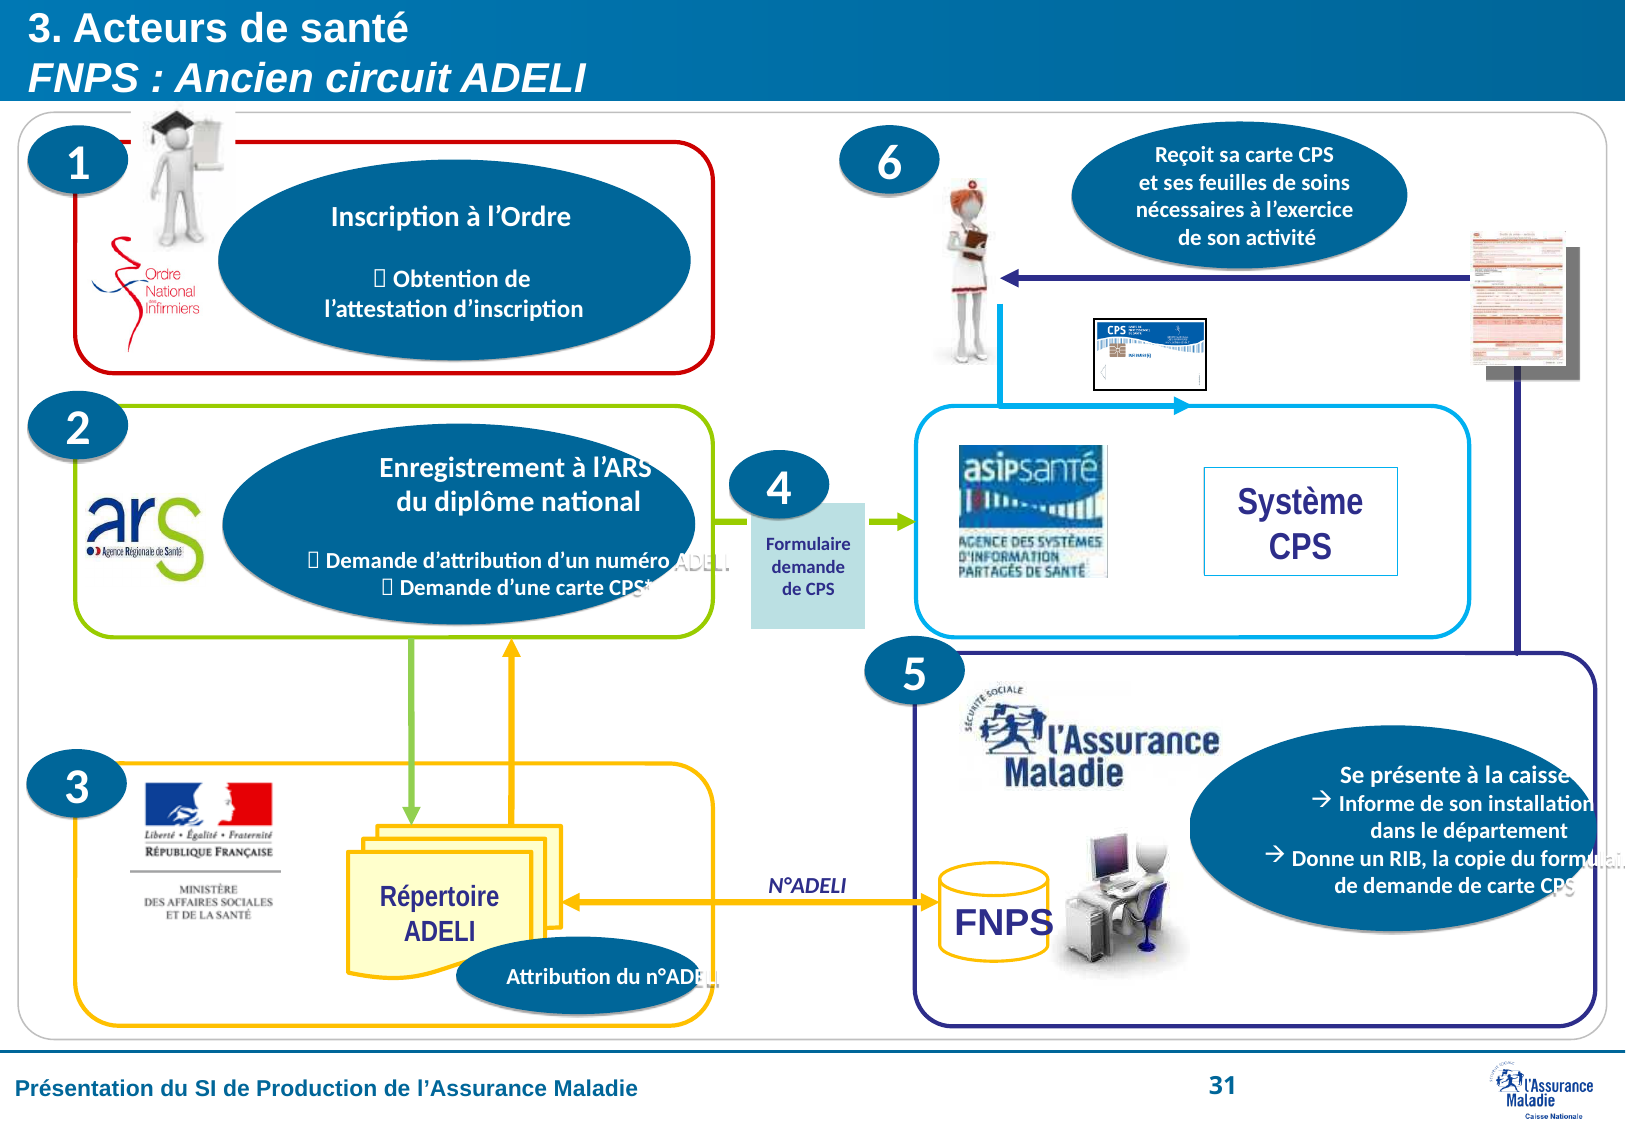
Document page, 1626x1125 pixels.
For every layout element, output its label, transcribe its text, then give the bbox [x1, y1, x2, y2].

text_box Reçoit sa carte CPS et ses feuilles de soins nécessaires à l’exercice de son activité [1071, 121, 1408, 269]
picture [130, 767, 281, 926]
picture [1470, 231, 1566, 366]
text_box FNPS [939, 862, 1048, 962]
picture [85, 493, 206, 587]
picture [1044, 818, 1190, 986]
text_box Formulaire demande de CPS [749, 500, 868, 632]
text_box N°ADELI [753, 862, 862, 899]
picture [959, 681, 1223, 791]
text_box Enregistrement à l’ARS du diplôme national  Demande d’attribution d’un numéro ADELI  Demande d’une carte CPS* [222, 423, 696, 625]
picture [1484, 1056, 1595, 1120]
picture [87, 102, 236, 354]
text_box 4 [729, 450, 830, 519]
text_box 3 [26, 749, 127, 818]
text_box Système CPS [1204, 467, 1397, 576]
text_box 5 [864, 635, 965, 705]
title 3. Acteurs de santé FNPS : Ancien circuit ADELI [12, 3, 1595, 99]
text_box FNPS [1037, 913, 1048, 921]
text_box 2 [27, 390, 129, 460]
text_box Attribution du n°ADELI [456, 936, 699, 1015]
text_box 6 [839, 125, 940, 194]
text_box 1 [27, 125, 129, 194]
picture [959, 445, 1108, 578]
text_box Inscription à l’Ordre  Obtention de l’attestation d’inscription [218, 159, 691, 361]
text_box Répertoire ADELI [348, 826, 561, 979]
picture [1094, 319, 1206, 390]
picture [931, 178, 1000, 366]
text_box Se présente à la caisse Informe de son installation dans le département Donne un RIB, la copie du formulaire de demande de carte CPS [1190, 725, 1597, 932]
